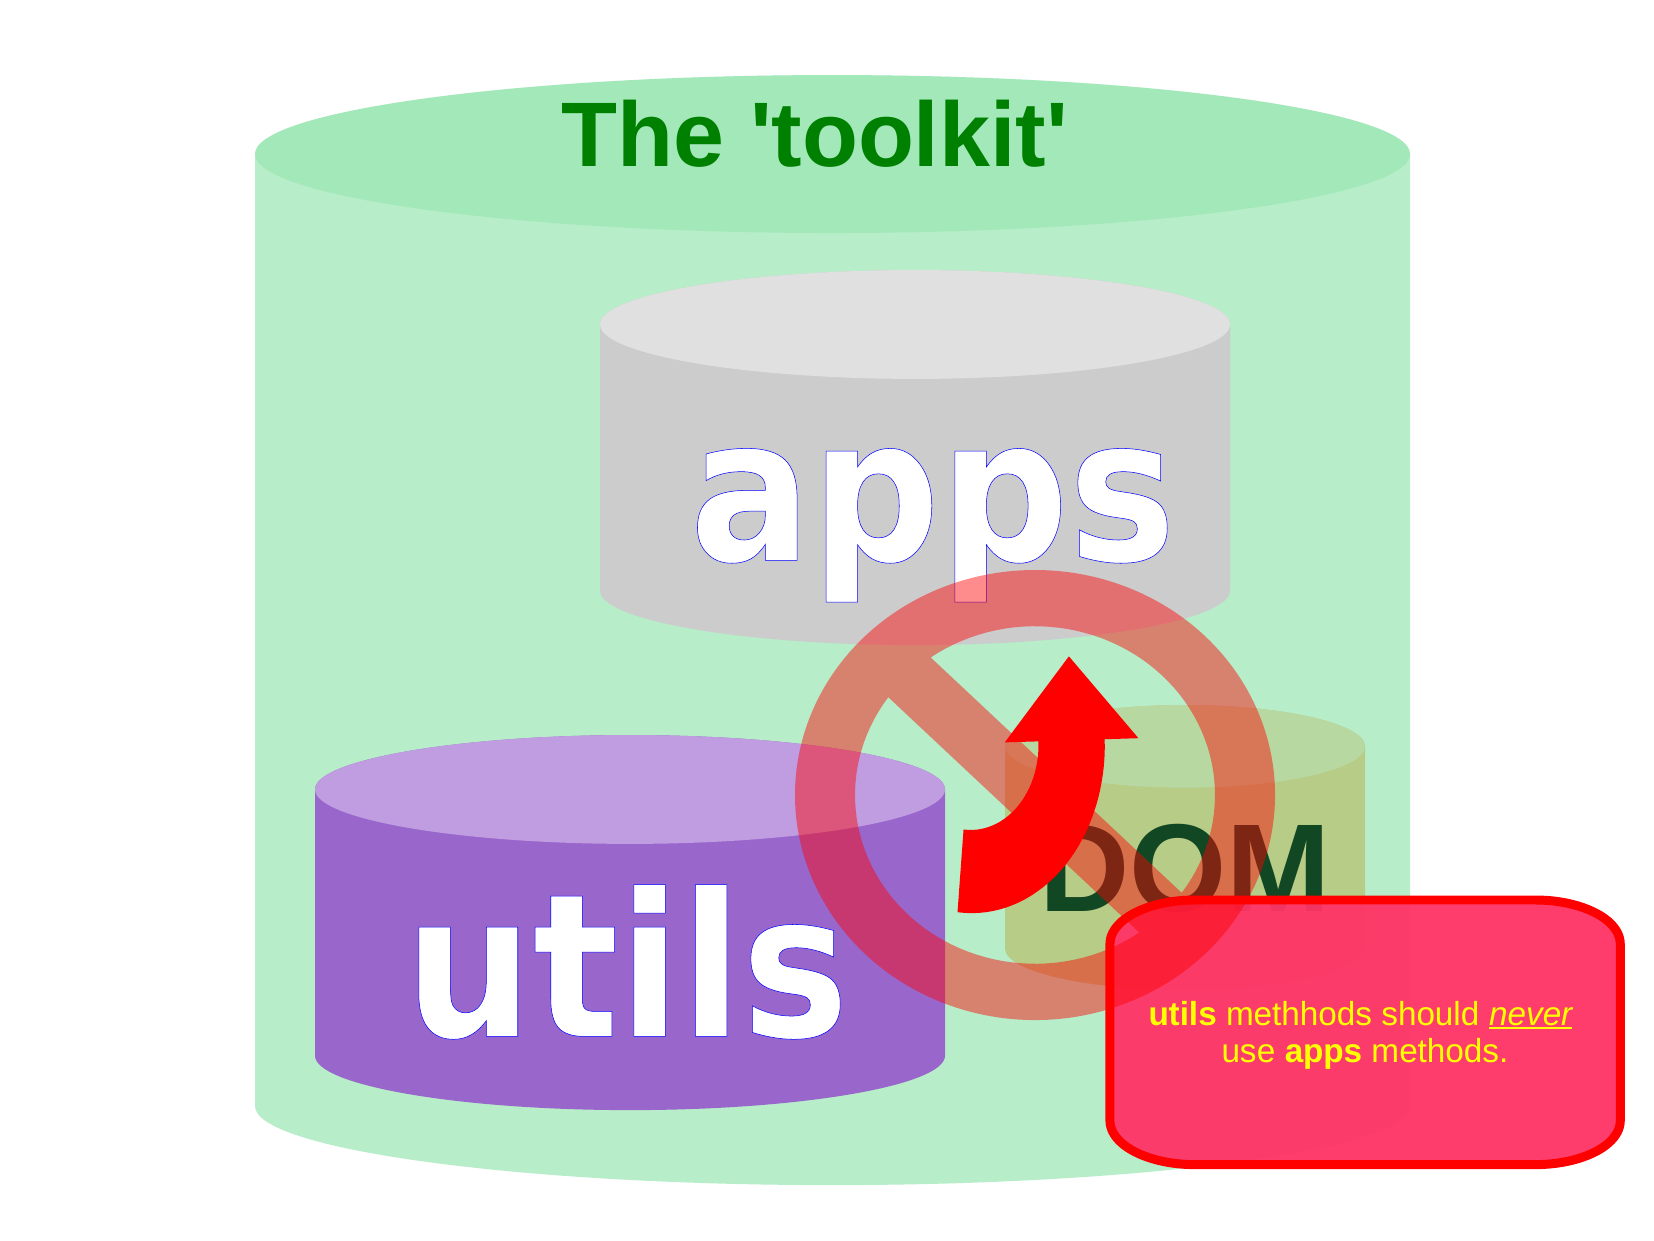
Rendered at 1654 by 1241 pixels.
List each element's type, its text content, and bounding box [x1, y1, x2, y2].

title The 'toolkit' [465, 58, 1166, 211]
text_box utils [390, 843, 865, 1126]
text_box [255, 155, 1411, 1186]
text_box utils methhods should never use apps methods. [1109, 900, 1621, 1165]
text_box apps [675, 367, 1191, 616]
